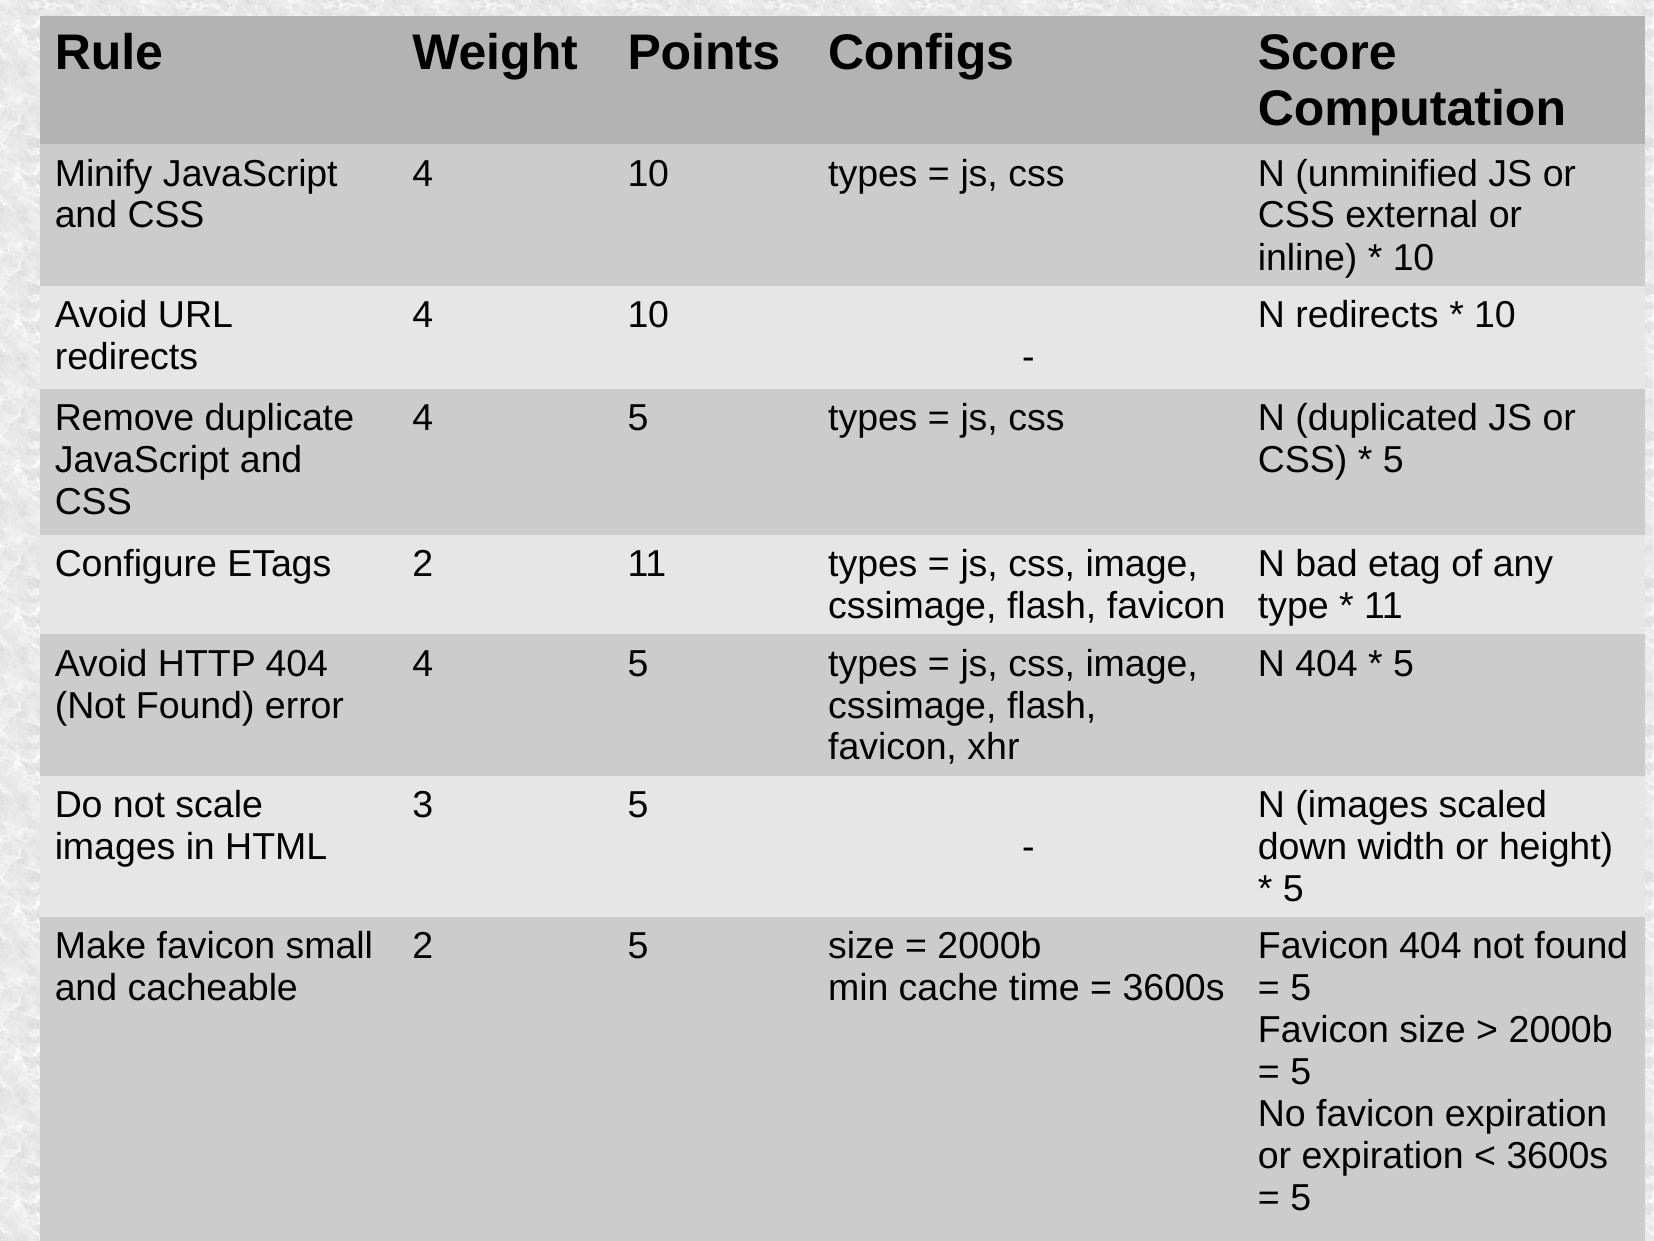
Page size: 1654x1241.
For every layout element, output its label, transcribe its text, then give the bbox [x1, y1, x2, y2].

table_cell size = 2000b min cache time = 3600s [813, 917, 1243, 1241]
table_cell types = js, css [813, 144, 1243, 286]
table_cell types = js, css, image, cssimage, flash, favicon [813, 535, 1243, 634]
picture [0, 0, 1654, 1241]
table_header Points [613, 16, 813, 144]
table_cell 4 [397, 286, 613, 389]
table_header Configs [813, 16, 1243, 144]
table_cell 5 [613, 917, 813, 1241]
table_cell 3 [397, 776, 613, 917]
table_cell N (unminified JS or CSS external or inline) * 10 [1243, 144, 1645, 286]
table_cell 4 [397, 389, 613, 535]
table_cell N bad etag of any type * 11 [1243, 535, 1645, 634]
table_header Rule [40, 16, 397, 144]
table_cell Remove duplicate JavaScript and CSS [40, 389, 397, 535]
table_cell 5 [613, 634, 813, 776]
table_cell - [813, 776, 1243, 917]
table_cell 2 [397, 535, 613, 634]
table_header Score Computation [1243, 16, 1645, 144]
table_cell - [813, 286, 1243, 389]
table_cell 11 [613, 535, 813, 634]
table_cell 10 [613, 144, 813, 286]
table_cell 5 [613, 389, 813, 535]
table_cell Do not scale images in HTML [40, 776, 397, 917]
table_cell 2 [397, 917, 613, 1241]
table_cell 5 [613, 776, 813, 917]
table_cell 4 [397, 634, 613, 776]
table_header Weight [397, 16, 613, 144]
table_cell Avoid URL redirects [40, 286, 397, 389]
table_cell Avoid HTTP 404 (Not Found) error [40, 634, 397, 776]
table_cell Minify JavaScript and CSS [40, 144, 397, 286]
table_cell types = js, css, image, cssimage, flash, favicon, xhr [813, 634, 1243, 776]
table_cell N (images scaled down width or height) * 5 [1243, 776, 1645, 917]
table_cell Configure ETags [40, 535, 397, 634]
table_cell 10 [613, 286, 813, 389]
table_cell N 404 * 5 [1243, 634, 1645, 776]
table_cell N (duplicated JS or CSS) * 5 [1243, 389, 1645, 535]
table_cell Favicon 404 not found = 5 Favicon size > 2000b = 5 No favicon expiration or expiration < 3600s = 5 [1243, 917, 1645, 1241]
table_cell types = js, css [813, 389, 1243, 535]
table_cell Make favicon small and cacheable [40, 917, 397, 1241]
table_cell 4 [397, 144, 613, 286]
table_cell N redirects * 10 [1243, 286, 1645, 389]
